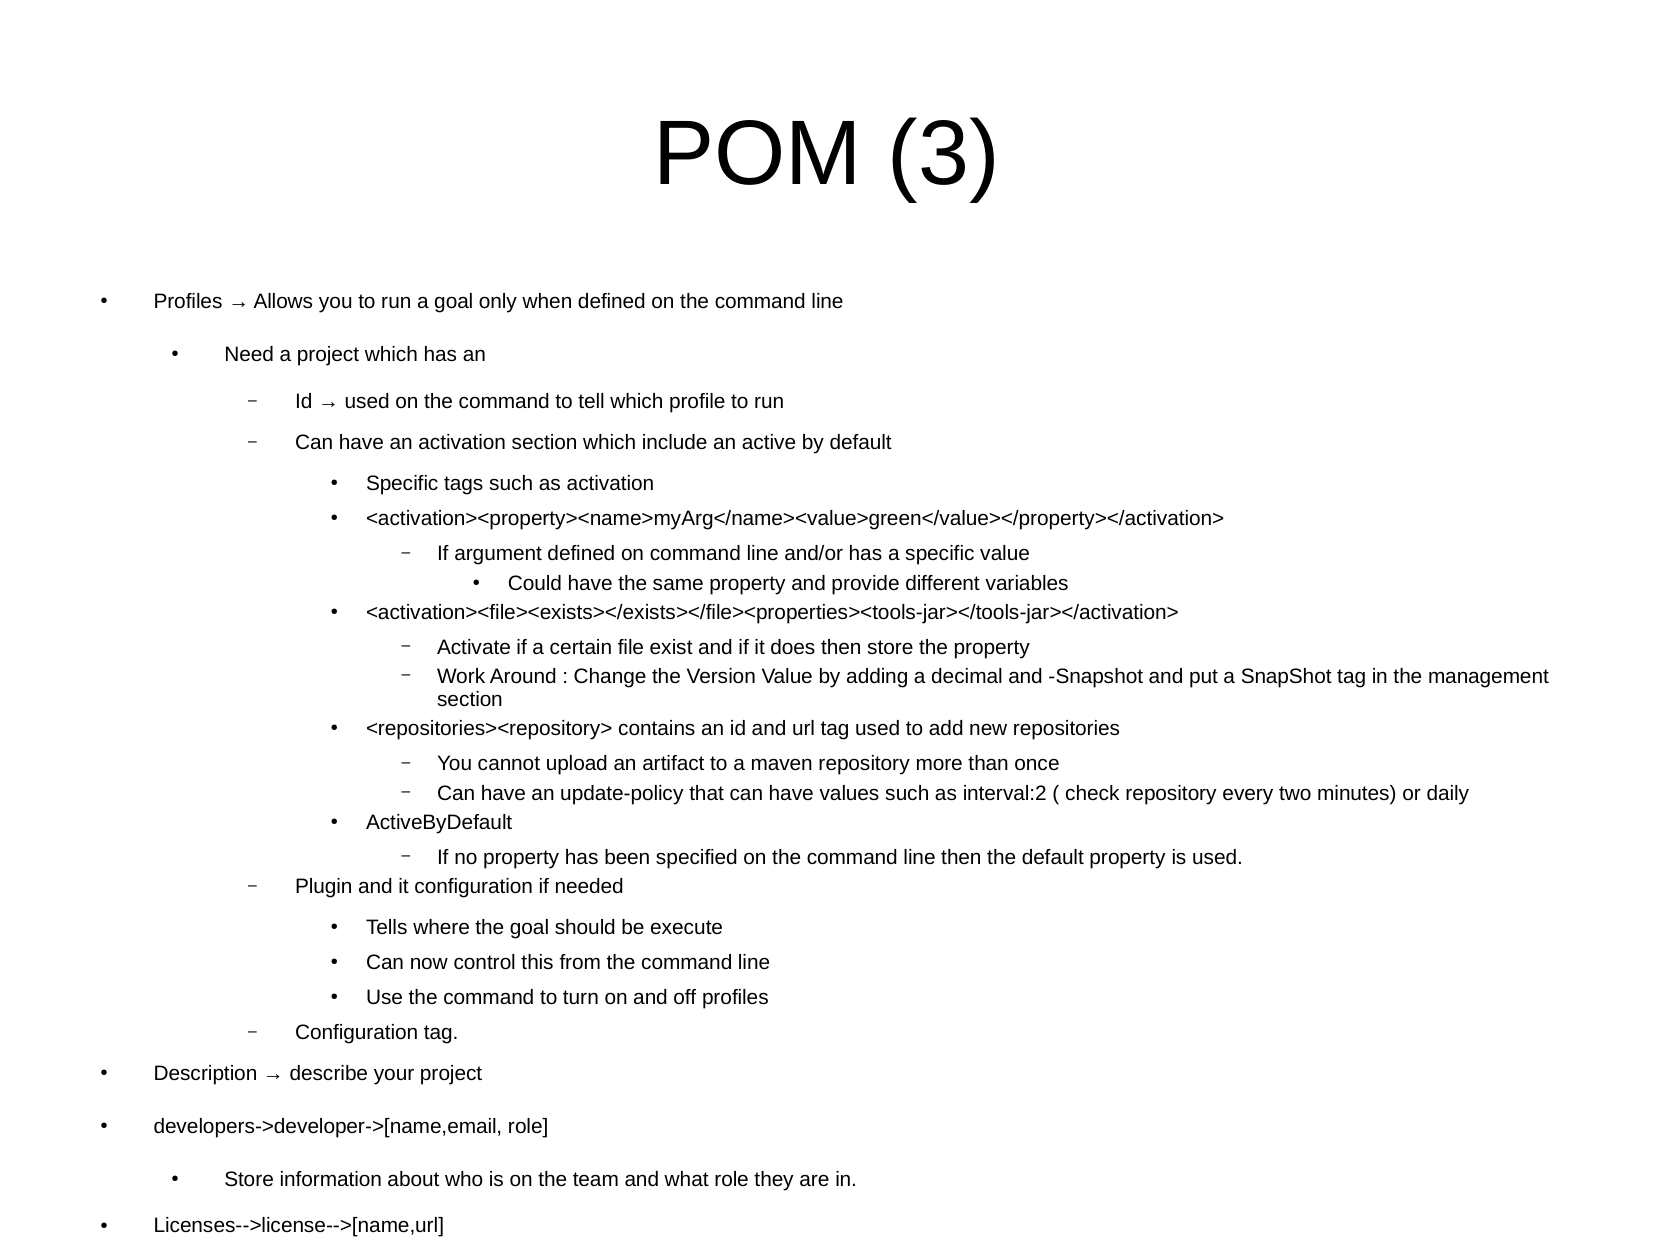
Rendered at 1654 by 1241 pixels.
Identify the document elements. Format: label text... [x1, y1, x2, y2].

list Profiles → Allows you to run a goal only when defined on the command line Need a project which has an Id → used on the command to tell which profile to run Can have an activation section which include an active by default Specific tags such as activation <activation><property><name>myArg</name><value>green</value></property></activation> If argument defined on command line and/or has a specific value Could have the same property and provide different variables <activation><file><exists></exists></file><properties><tools-jar></tools-jar></activation> Activate if a certain file exist and if it does then store the property Work Around : Change the Version Value by adding a decimal and -Snapshot and put a SnapShot tag in the management section <repositories><repository> contains an id and url tag used to add new repositories You cannot upload an artifact to a maven repository more than once Can have an update-policy that can have values such as interval:2 ( check repository every two minutes) or daily ActiveByDefault If no property has been specified on the command line then the default property is used. Plugin and it configuration if needed Tells where the goal should be execute Can now control this from the command line Use the command to turn on and off profiles Configuration tag. Description → describe your project developers->developer->[name,email, role] Store information about who is on the team and what role they are in. Licenses-->license-->[name,url] [82, 290, 1571, 1216]
title POM (3) [82, 49, 1571, 257]
